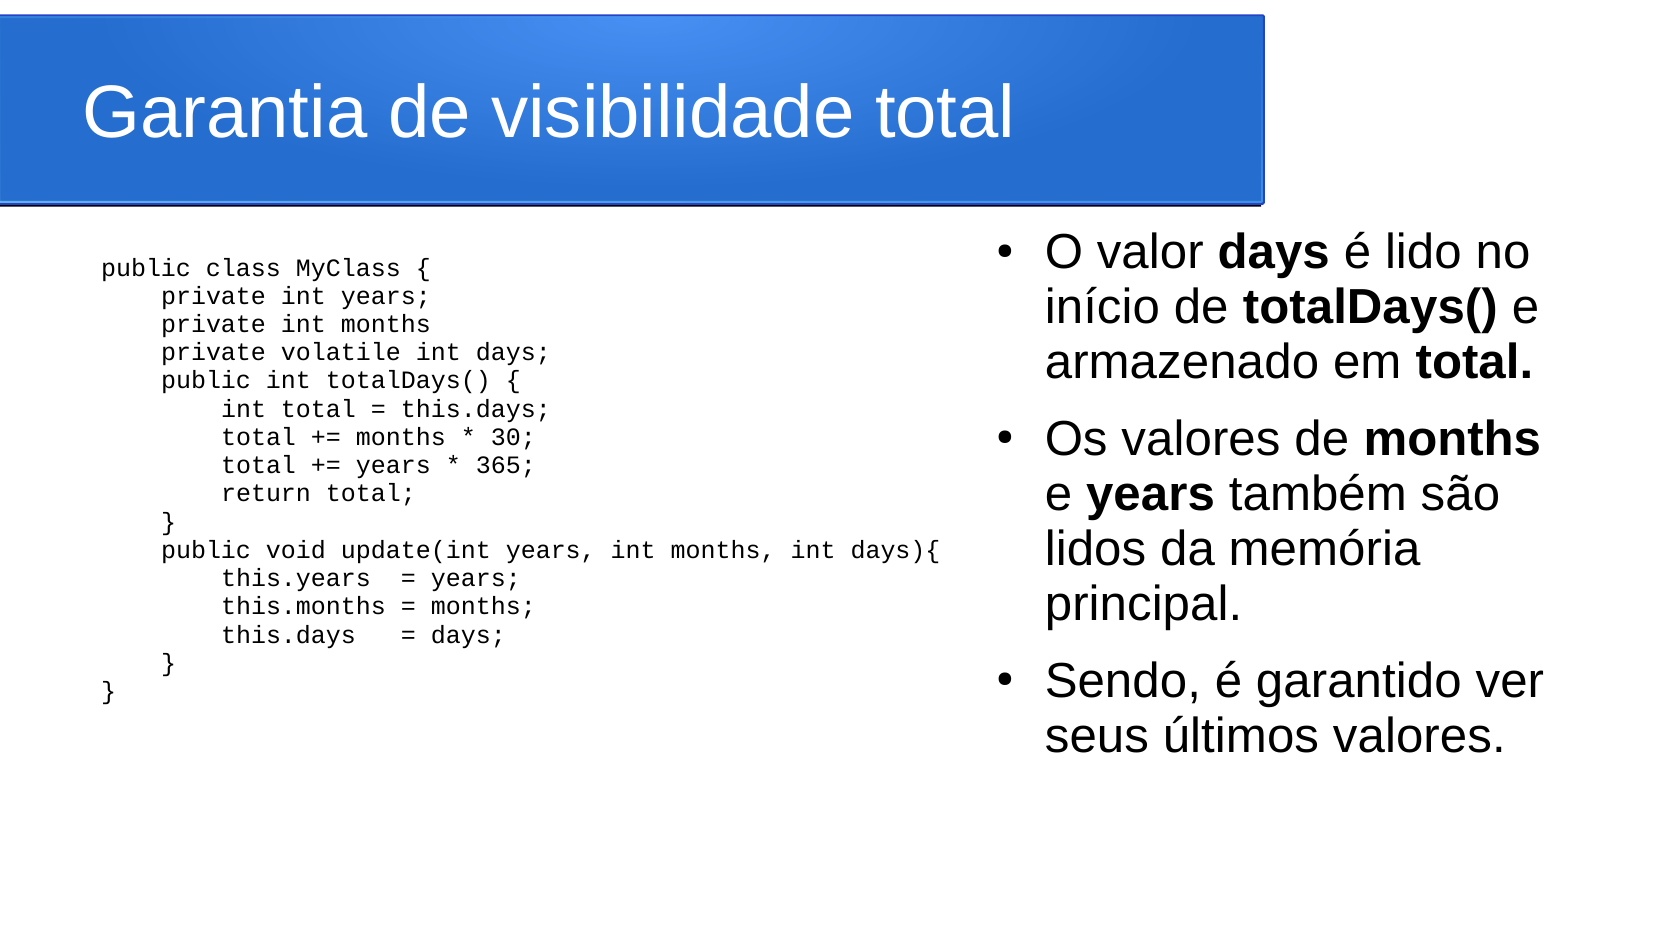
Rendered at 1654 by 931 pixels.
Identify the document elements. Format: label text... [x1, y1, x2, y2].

list O valor days é lido no início de totalDays() e armazenado em total. Os valores de months e years também são lidos da memória principal. Sendo, é garantido ver seus últimos valores. [980, 224, 1571, 764]
text_box public class MyClass { private int years; private int months private volatile int days; public int totalDays() { int total = this.days; total += months * 30; total += years * 365; return total; } public void update(int years, int months, int days){ this.years = years; this.months = months; this.days = days; } } [86, 248, 980, 743]
title Garantia de visibilidade total [82, 35, 1235, 189]
